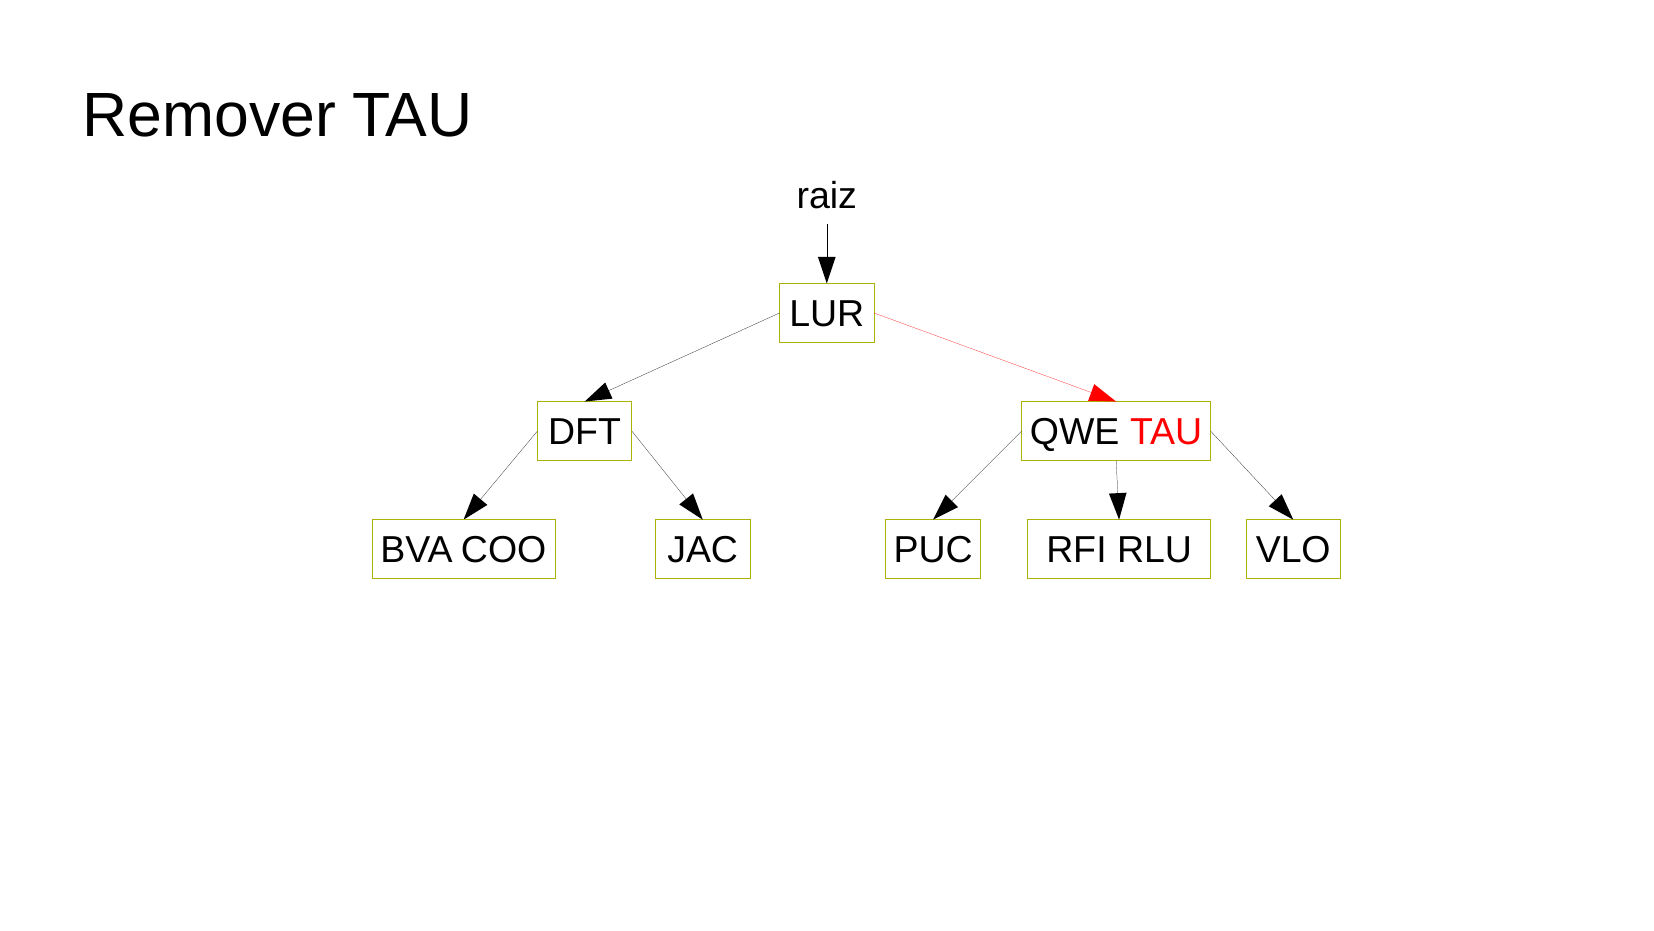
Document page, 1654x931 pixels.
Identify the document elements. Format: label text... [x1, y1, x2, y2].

text_box RFI RLU [1027, 519, 1211, 579]
text_box VLO [1246, 519, 1341, 579]
text_box raiz [781, 167, 872, 225]
text_box PUC [885, 519, 981, 579]
text_box QWE TAU [1021, 401, 1211, 461]
text_box JAC [655, 519, 751, 579]
text_box BVA COO [372, 519, 556, 579]
title Remover TAU [82, 37, 1571, 193]
text_box DFT [537, 401, 632, 461]
text_box LUR [779, 283, 875, 343]
